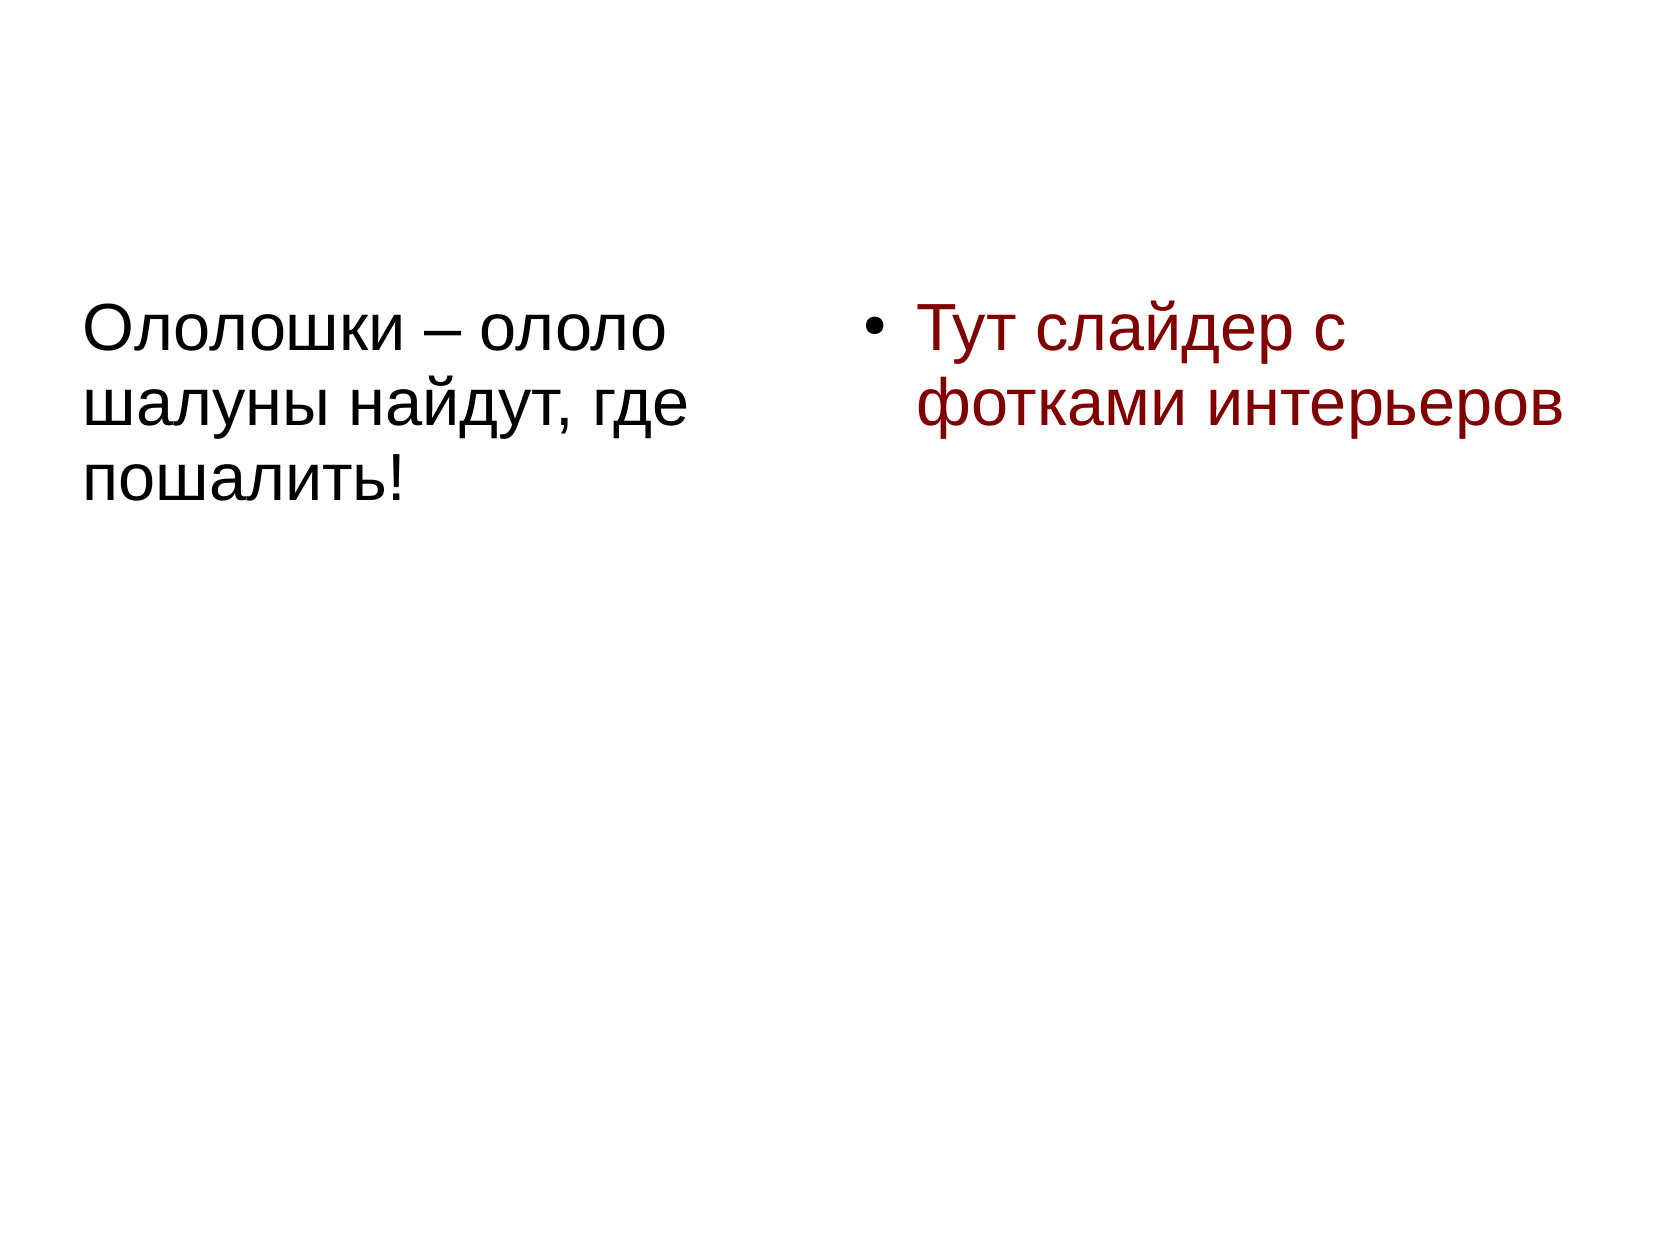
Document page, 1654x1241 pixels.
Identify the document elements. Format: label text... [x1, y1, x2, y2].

list Тут слайдер с фотками интерьеров [845, 290, 1572, 1010]
list Ололошки – ололо шалуны найдут, где пошалить! [82, 290, 809, 1010]
